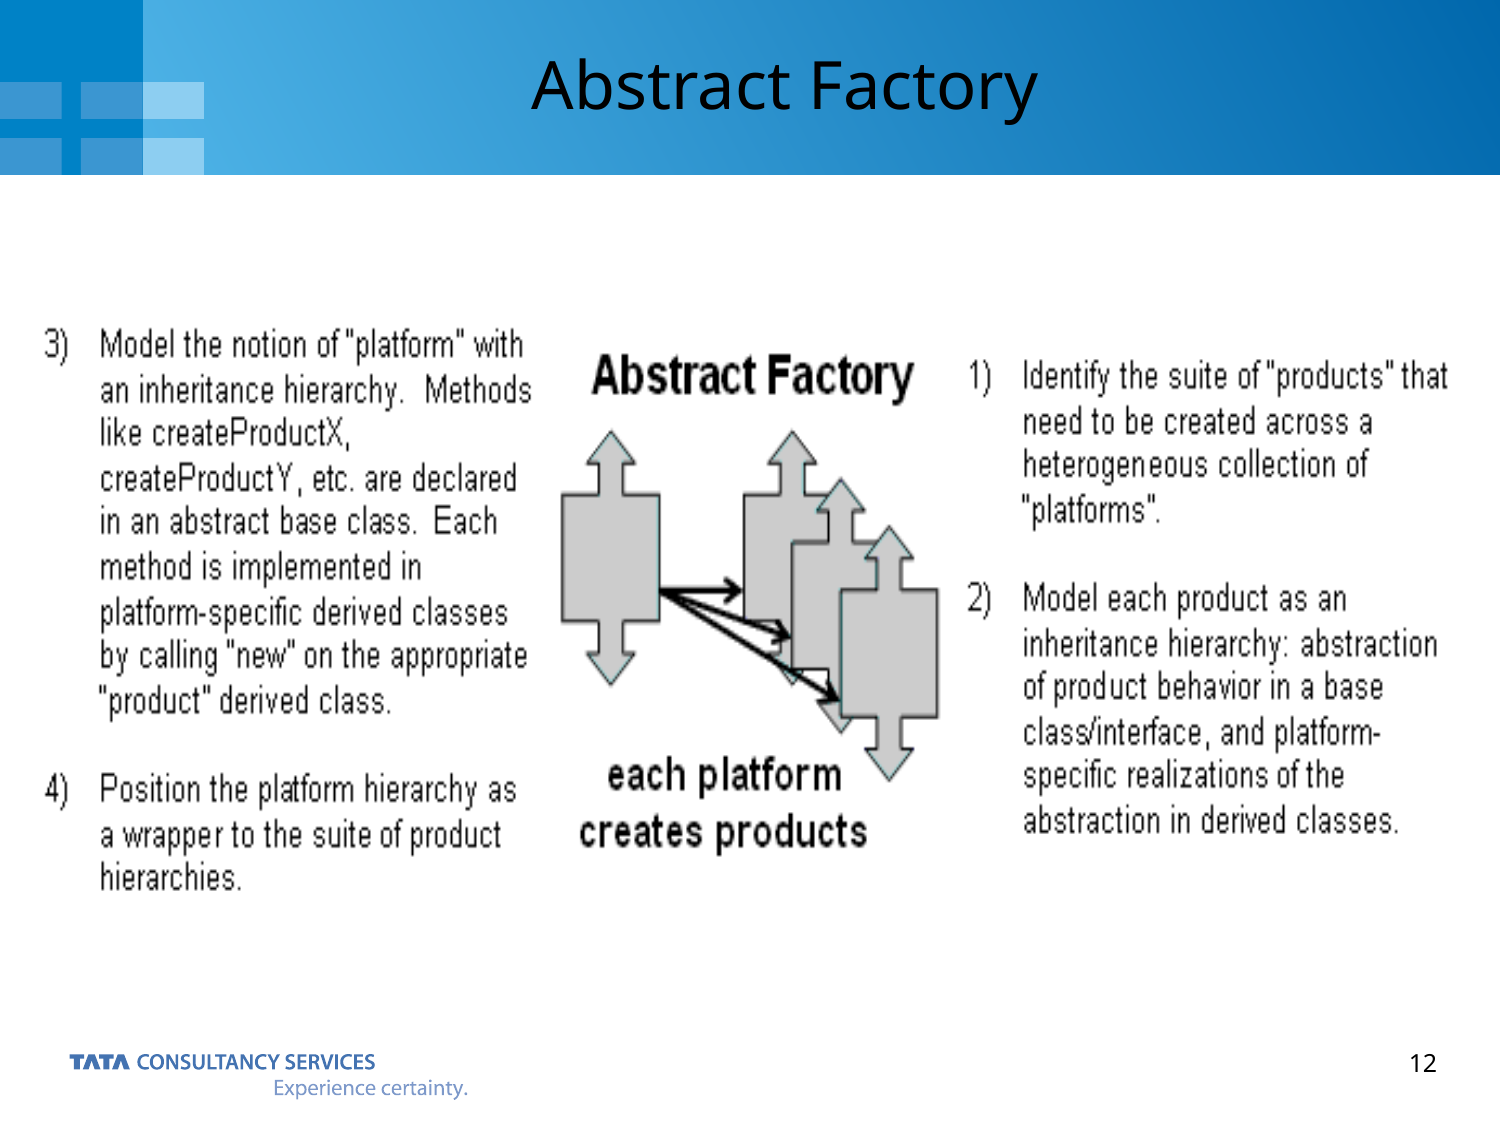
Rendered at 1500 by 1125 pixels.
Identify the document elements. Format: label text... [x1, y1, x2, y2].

text_box Abstract Factory [224, 11, 1347, 154]
picture [35, 301, 1465, 928]
